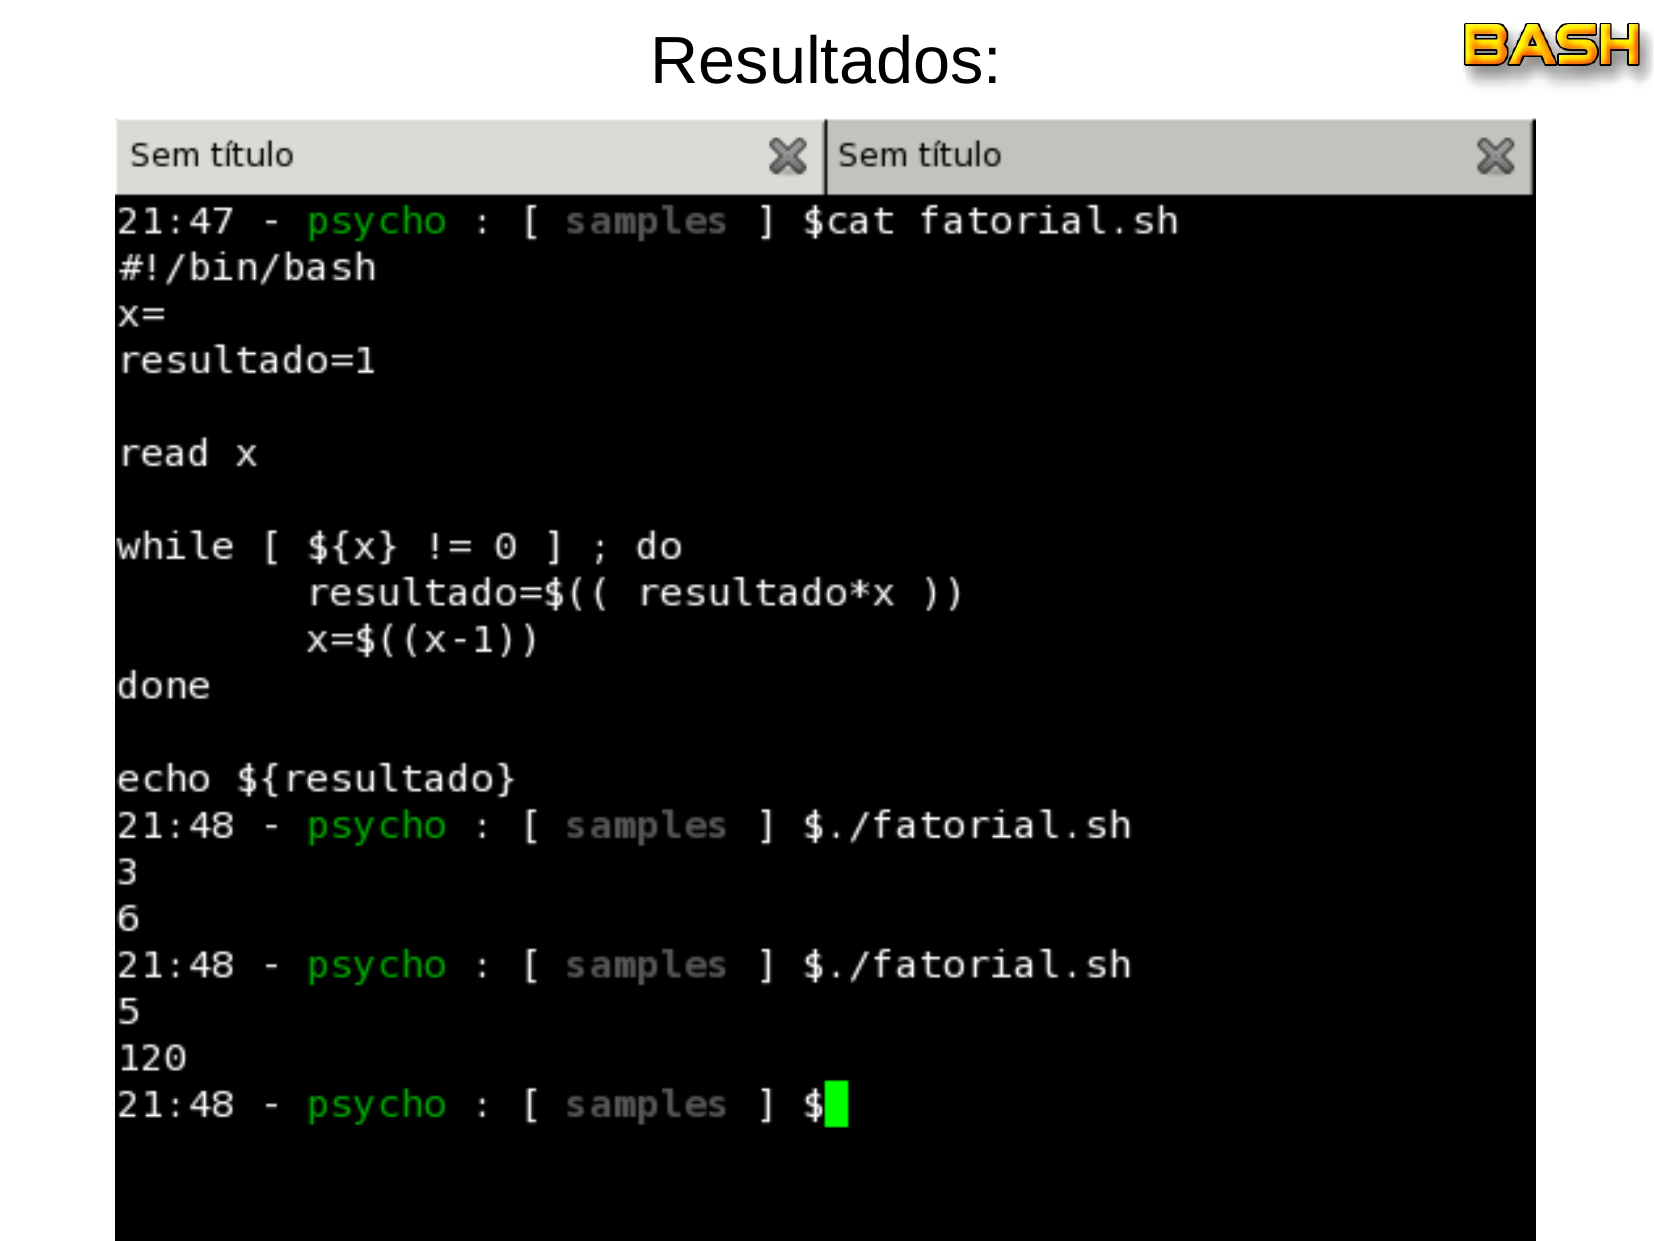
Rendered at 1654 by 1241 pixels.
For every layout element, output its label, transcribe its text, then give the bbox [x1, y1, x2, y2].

picture [115, 118, 1536, 1241]
picture [1450, 0, 1654, 96]
title Resultados: [82, 22, 1571, 98]
